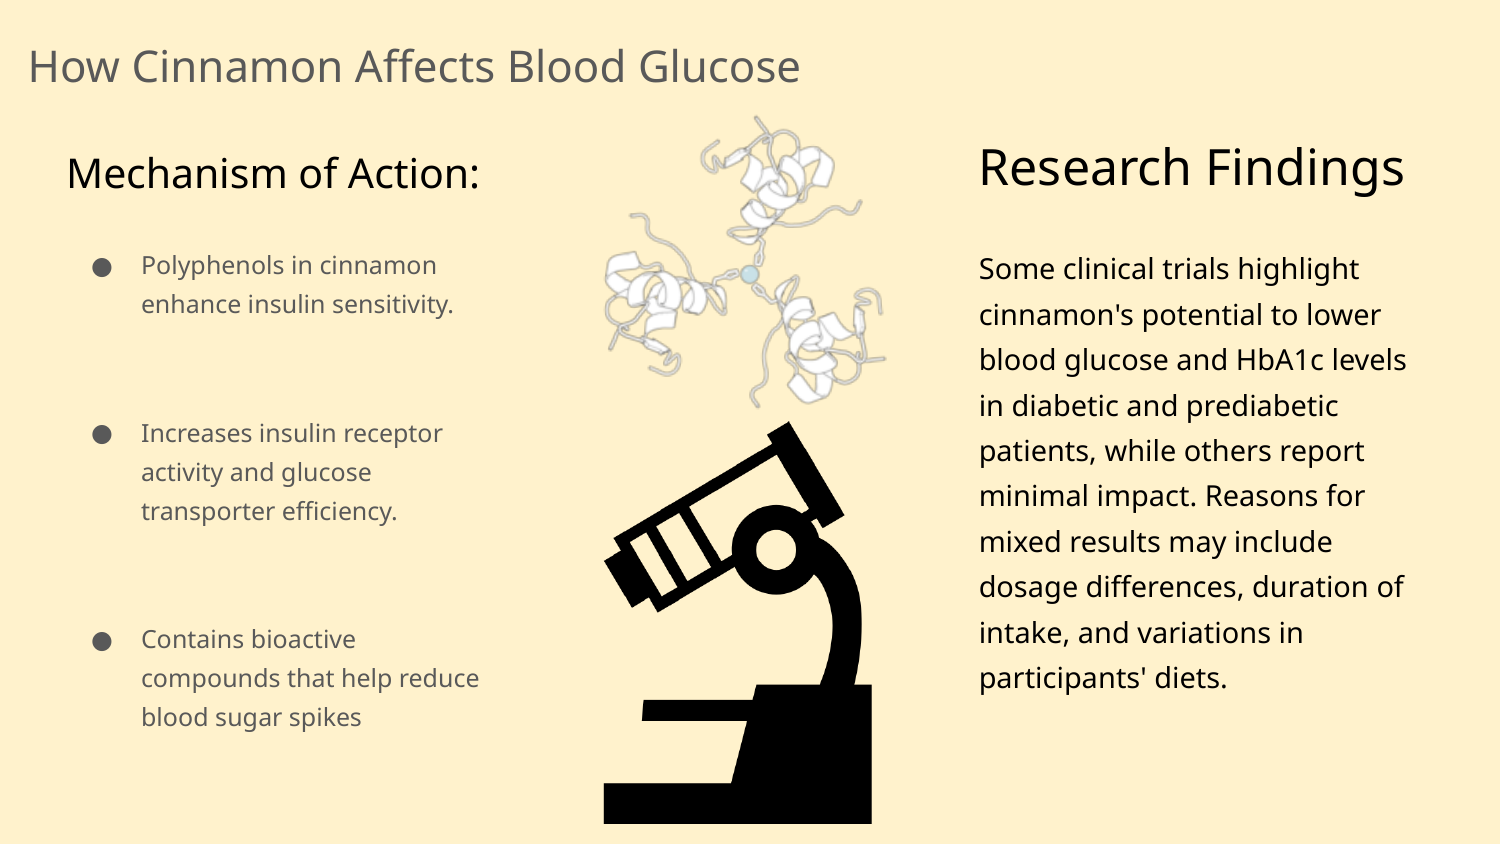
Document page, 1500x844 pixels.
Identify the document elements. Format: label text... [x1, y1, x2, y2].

text_box How Cinnamon Affects Blood Glucose [12, 23, 989, 148]
list Polyphenols in cinnamon enhance insulin sensitivity. Increases insulin receptor activity and glucose transporter efficiency. Contains bioactive compounds that help reduce blood sugar spikes​ [51, 227, 512, 750]
title Research Findings [963, 91, 1425, 216]
list Some clinical trials highlight cinnamon's potential to lower blood glucose and HbA1c levels in diabetic and prediabetic patients, while others report minimal impact. Reasons for mixed results may include dosage differences, duration of intake, and variations in participants' diets. [963, 227, 1425, 750]
picture [536, 109, 939, 824]
title Mechanism of Action: [51, 148, 512, 216]
